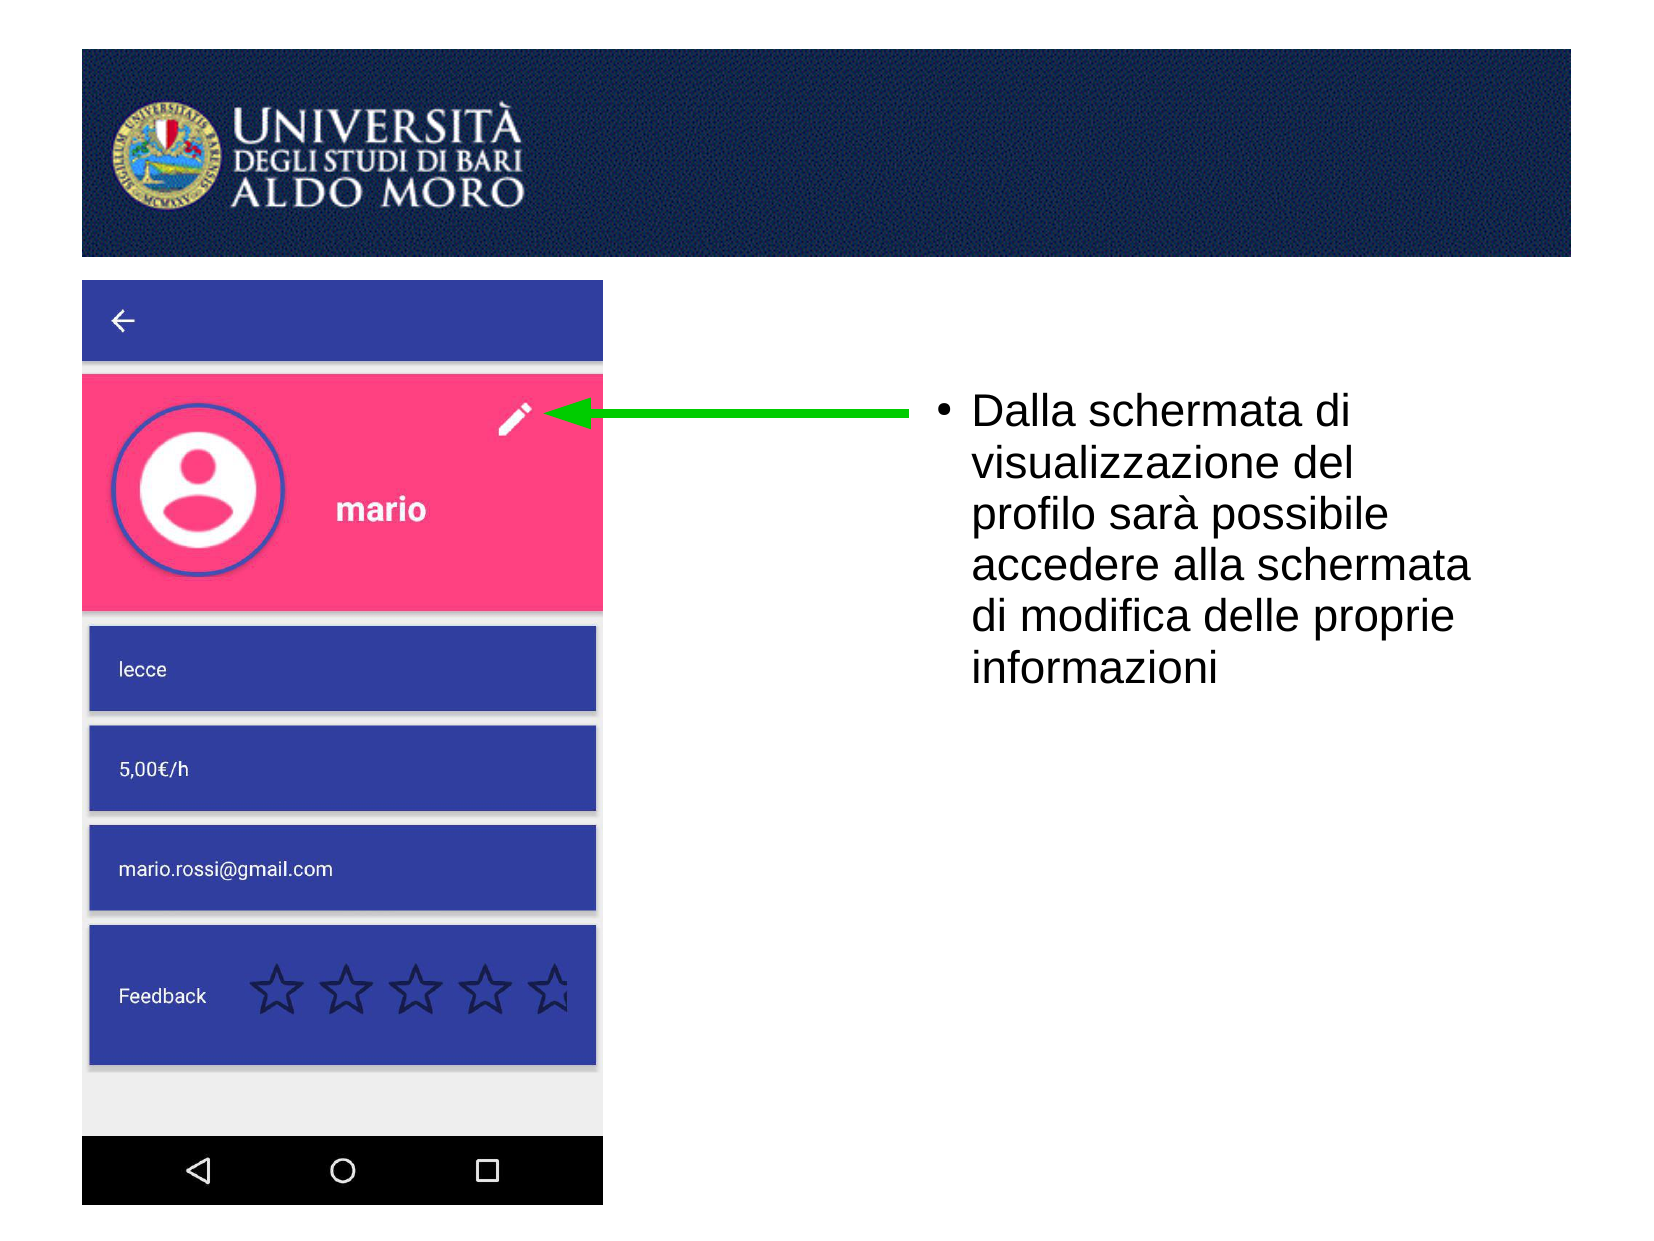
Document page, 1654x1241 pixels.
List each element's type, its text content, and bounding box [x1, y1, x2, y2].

picture [82, 280, 603, 1205]
text_box Dalla schermata di visualizzazione del profilo sarà possibile accedere alla schermata di modifica delle proprie informazioni [921, 377, 1489, 752]
picture [82, 49, 1571, 257]
